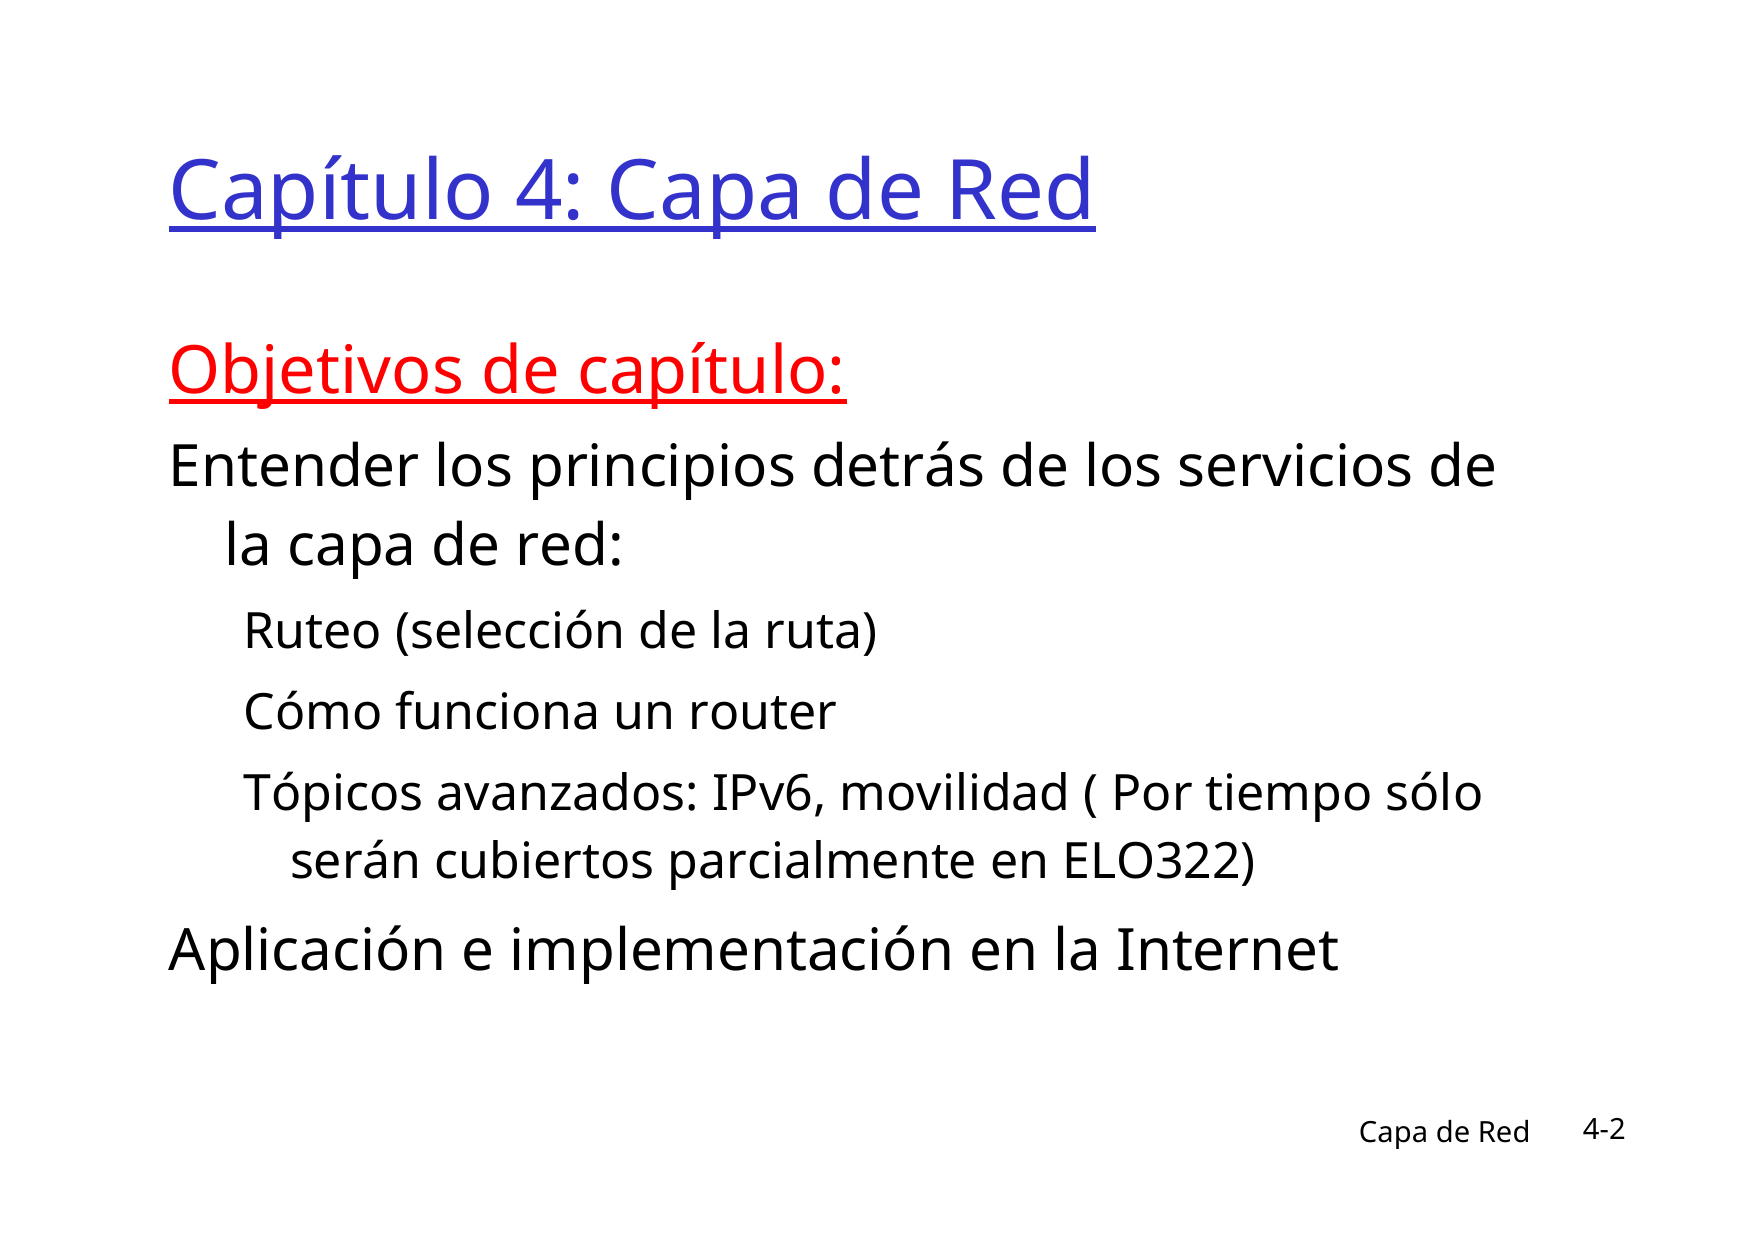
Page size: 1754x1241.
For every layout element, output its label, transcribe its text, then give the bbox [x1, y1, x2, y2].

list Objetivos de capítulo: Entender los principios detrás de los servicios de la capa de red: Ruteo (selección de la ruta) Cómo funciona un router Tópicos avanzados: IPv6, movilidad ( Por tiempo sólo serán cubiertos parcialmente en ELO322) Aplicación e implementación en la Internet [154, 320, 1546, 1083]
title Capítulo 4: Capa de Red [154, 95, 1546, 284]
